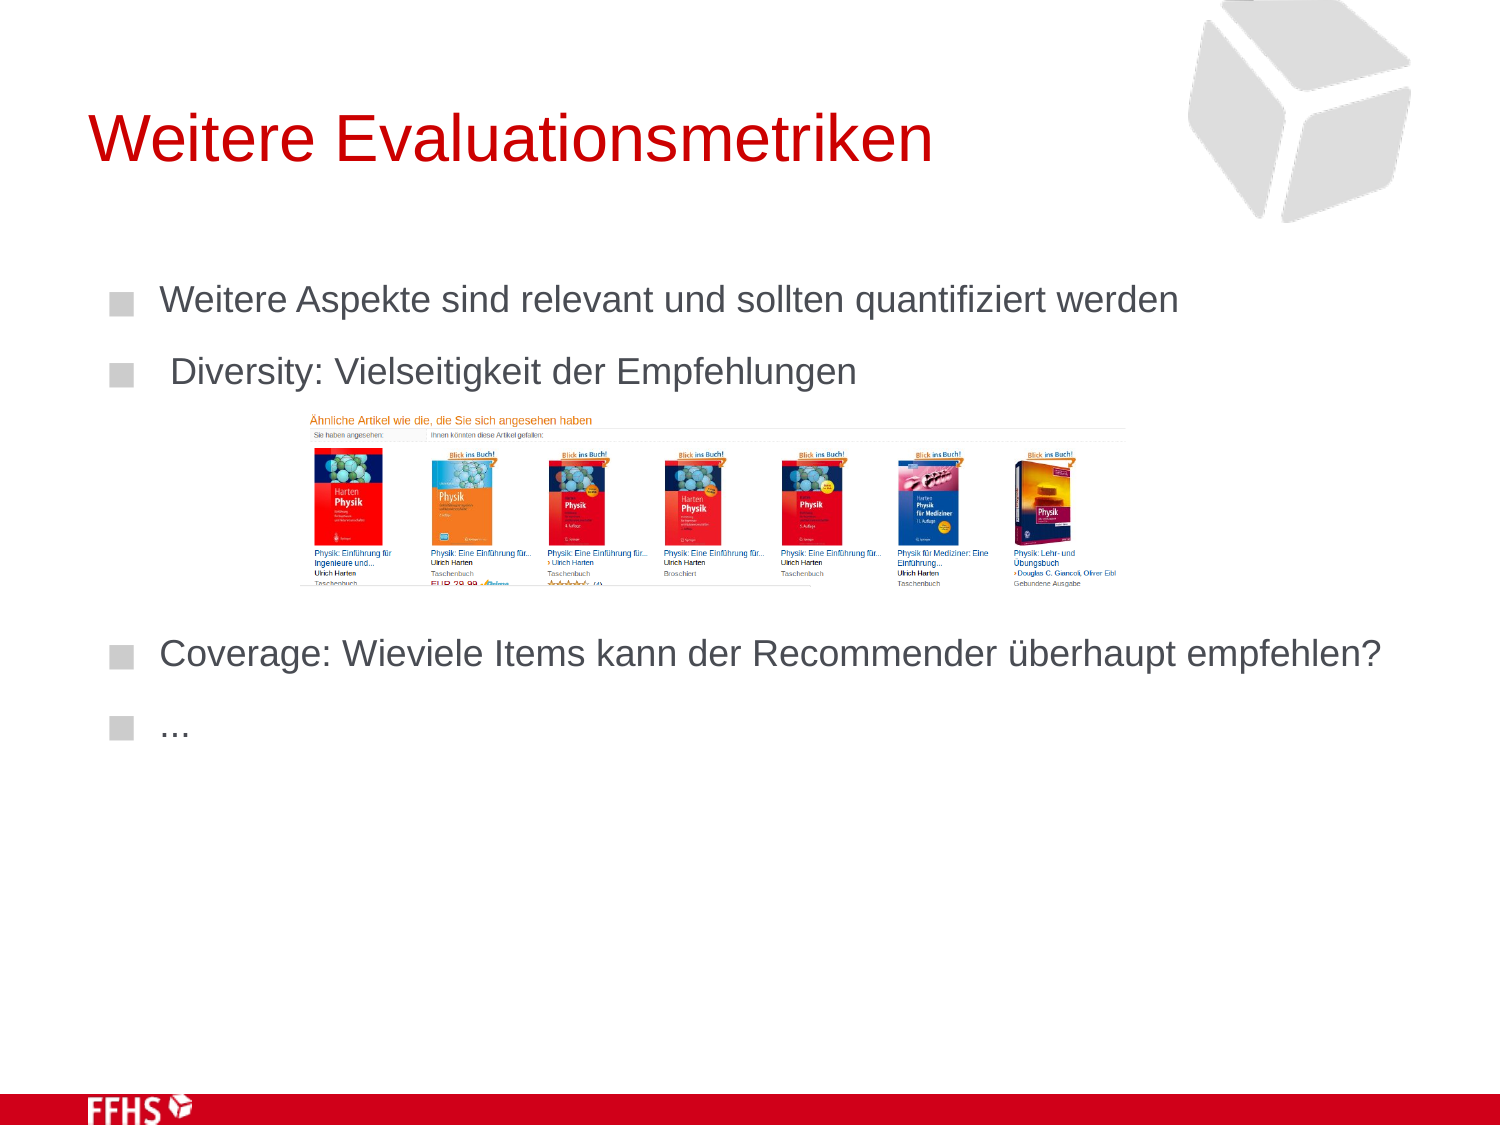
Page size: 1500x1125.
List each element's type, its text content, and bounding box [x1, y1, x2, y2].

picture [1188, 0, 1411, 223]
picture [0, 1094, 1500, 1125]
picture [300, 404, 1126, 587]
title Weitere Evaluationsmetriken [88, 56, 1176, 220]
list Weitere Aspekte sind relevant und sollten quantifiziert werden Diversity: Vielseitigkeit der Empfehlungen Coverage: Wieviele Items kann der Recommender überhaupt empfehlen? ... [88, 278, 1412, 1000]
